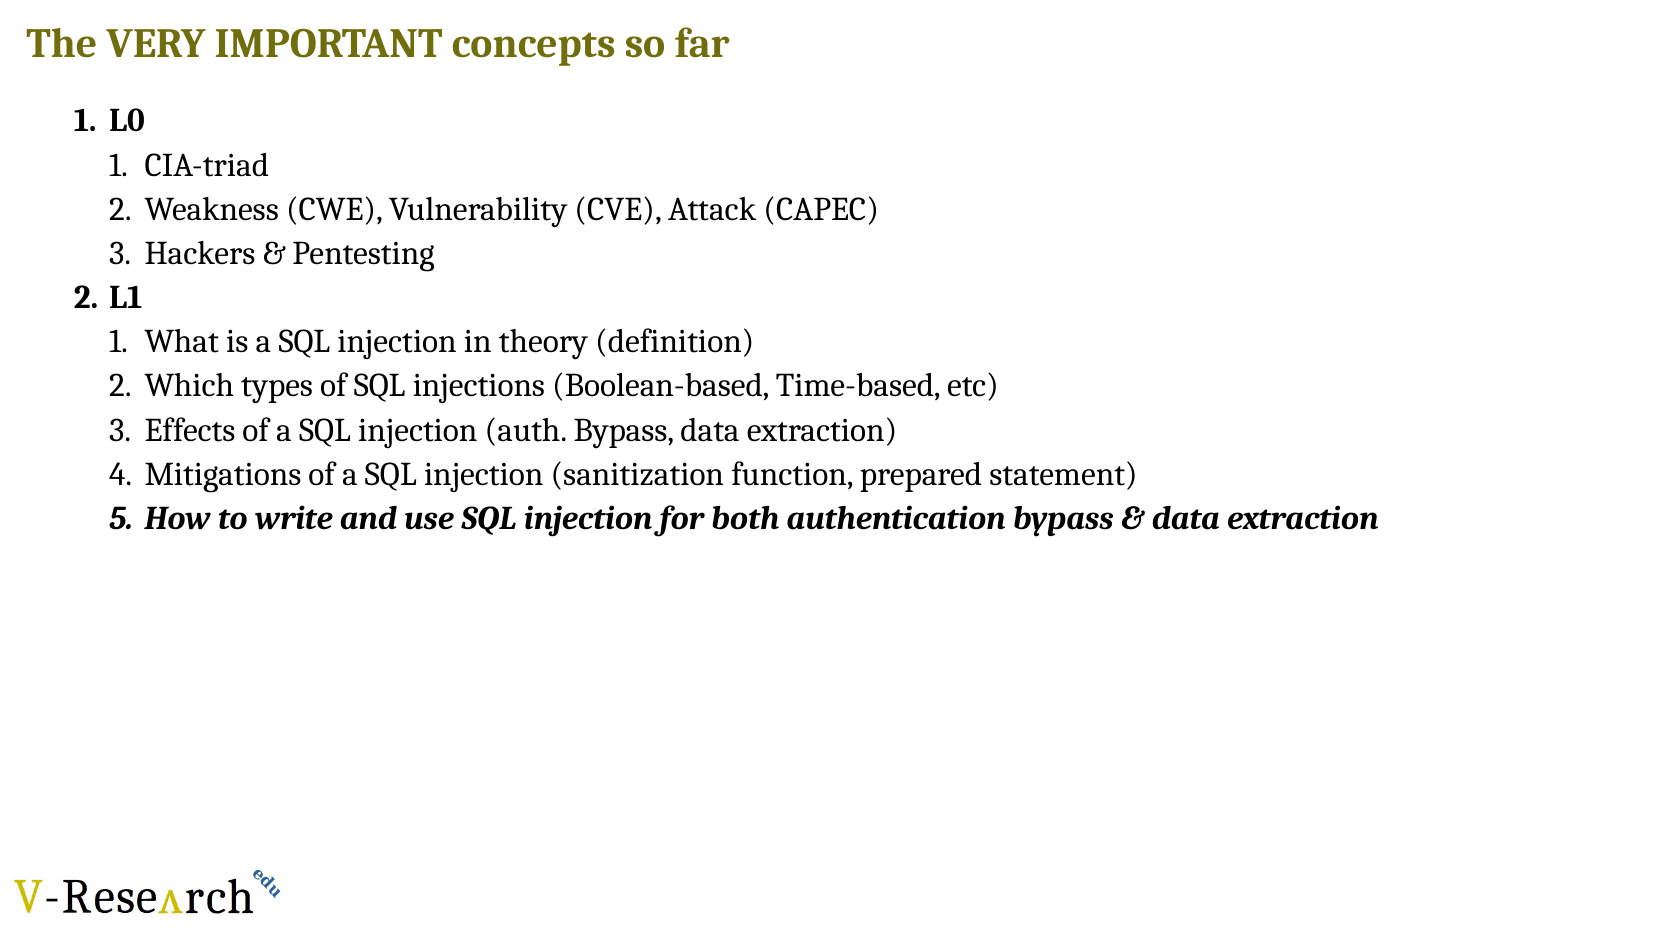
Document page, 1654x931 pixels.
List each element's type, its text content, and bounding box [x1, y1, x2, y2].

picture [11, 876, 255, 916]
text_box The VERY IMPORTANT concepts so far [11, 12, 1193, 77]
text_box edu [222, 847, 333, 931]
text_box L0 CIA-triad Weakness (CWE), Vulnerability (CVE), Attack (CAPEC) Hackers & Pentesting L1 What is a SQL injection in theory (definition) Which types of SQL injections (Boolean-based, Time-based, etc) Effects of a SQL injection (auth. Bypass, data extraction) Mitigations of a SQL injection (sanitization function, prepared statement) How to write and use SQL injection for both authentication bypass & data extraction [59, 94, 1619, 781]
